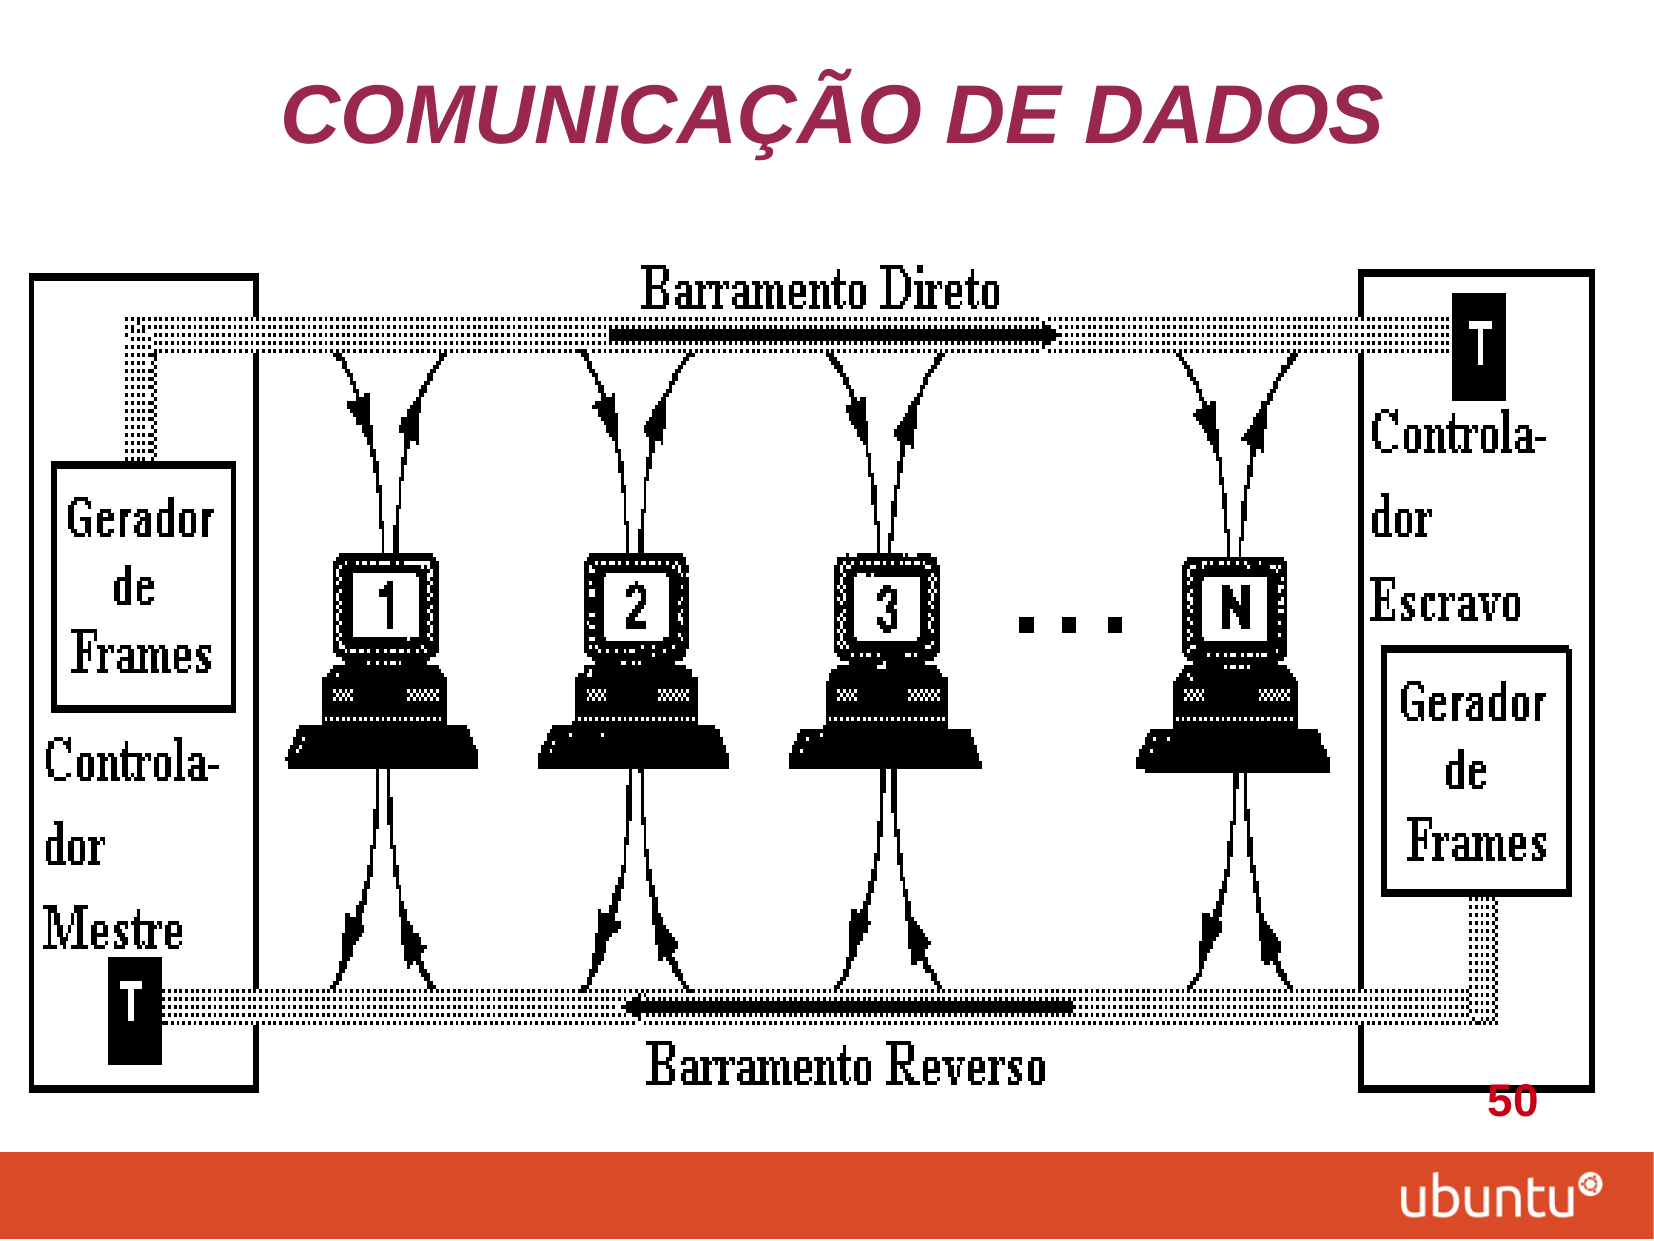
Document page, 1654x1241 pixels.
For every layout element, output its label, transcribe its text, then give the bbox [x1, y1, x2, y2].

picture [0, 1152, 1654, 1239]
picture [29, 265, 1595, 1093]
text_box <number> [1473, 1063, 1654, 1134]
title COMUNICAÇÃO DE DADOS [11, 7, 1654, 200]
